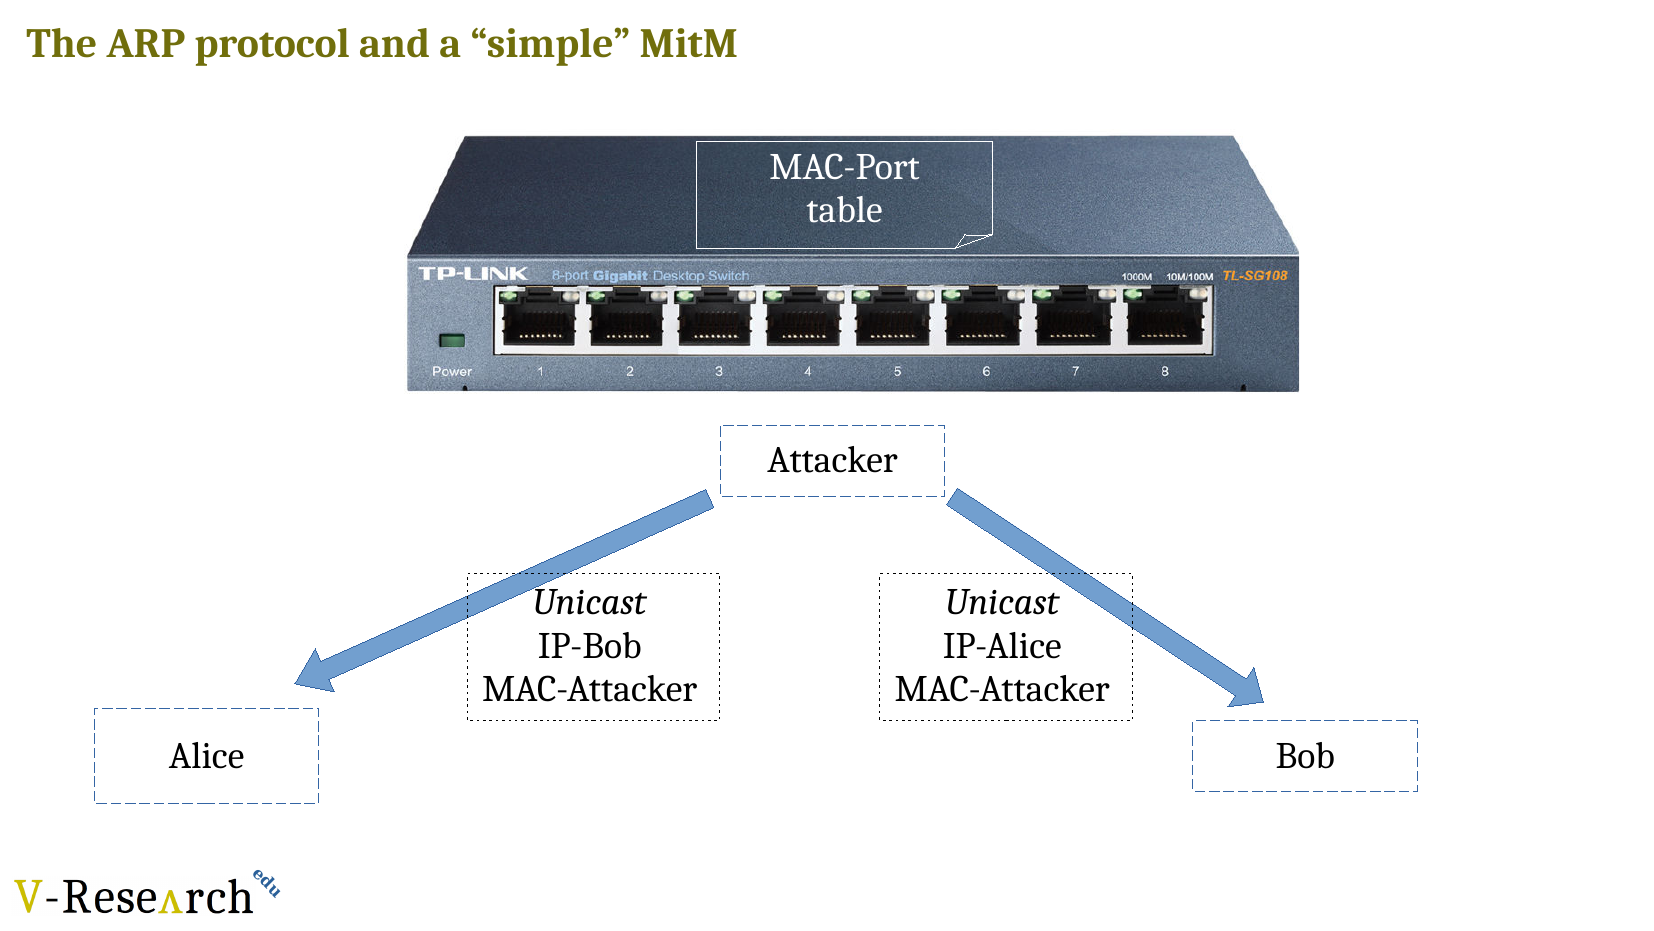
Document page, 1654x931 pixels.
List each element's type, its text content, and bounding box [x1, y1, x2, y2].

text_box The ARP protocol and a “simple” MitM [11, 12, 1193, 77]
text_box Alice [94, 708, 319, 804]
picture [404, 129, 1300, 403]
picture [11, 876, 255, 916]
text_box [294, 596, 467, 692]
text_box Attacker [720, 425, 945, 497]
text_box Bob [1192, 720, 1418, 792]
text_box [1133, 604, 1264, 707]
text_box [946, 488, 1087, 573]
text_box Unicast IP-Bob MAC-Attacker [467, 573, 720, 721]
text_box Unicast IP-Alice MAC-Attacker [879, 573, 1133, 721]
text_box edu [222, 847, 333, 931]
text_box [518, 489, 714, 573]
text_box MAC-Port table [696, 141, 993, 249]
